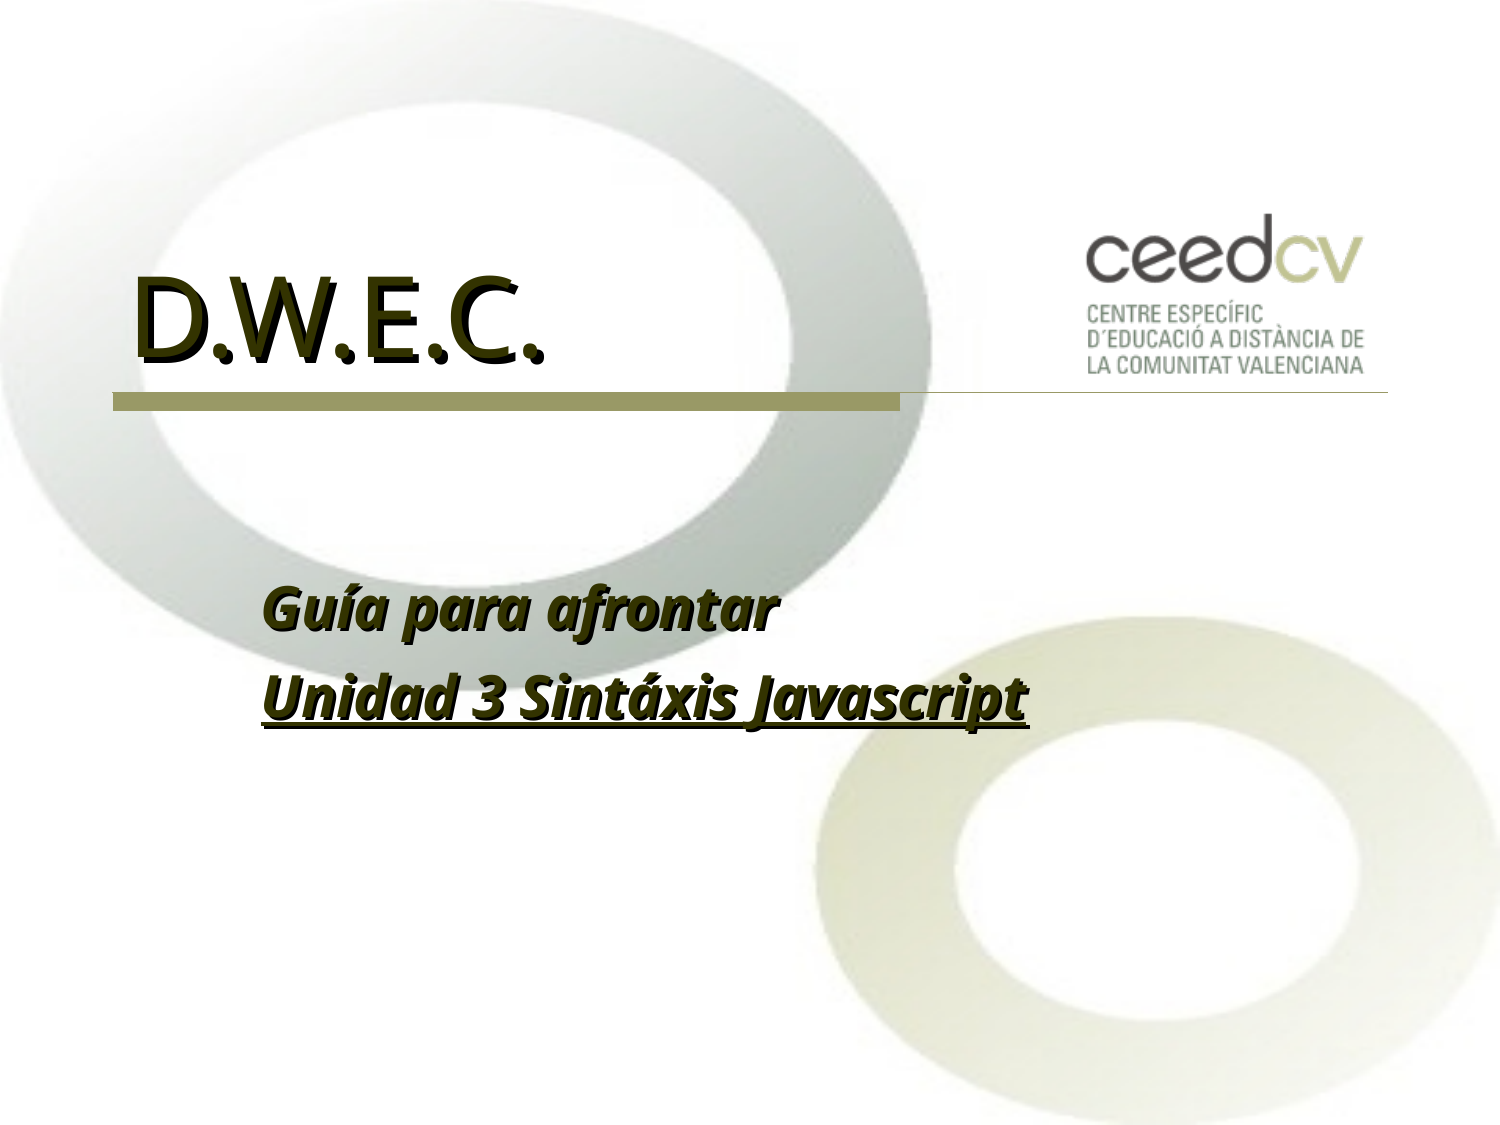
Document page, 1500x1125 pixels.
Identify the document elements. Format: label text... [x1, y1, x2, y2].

title D.W.E.C. [112, 162, 1388, 388]
picture [0, 0, 1500, 1125]
subtitle Guía para afrontar Unidad 3 Sintáxis Javascript [171, 562, 1388, 848]
